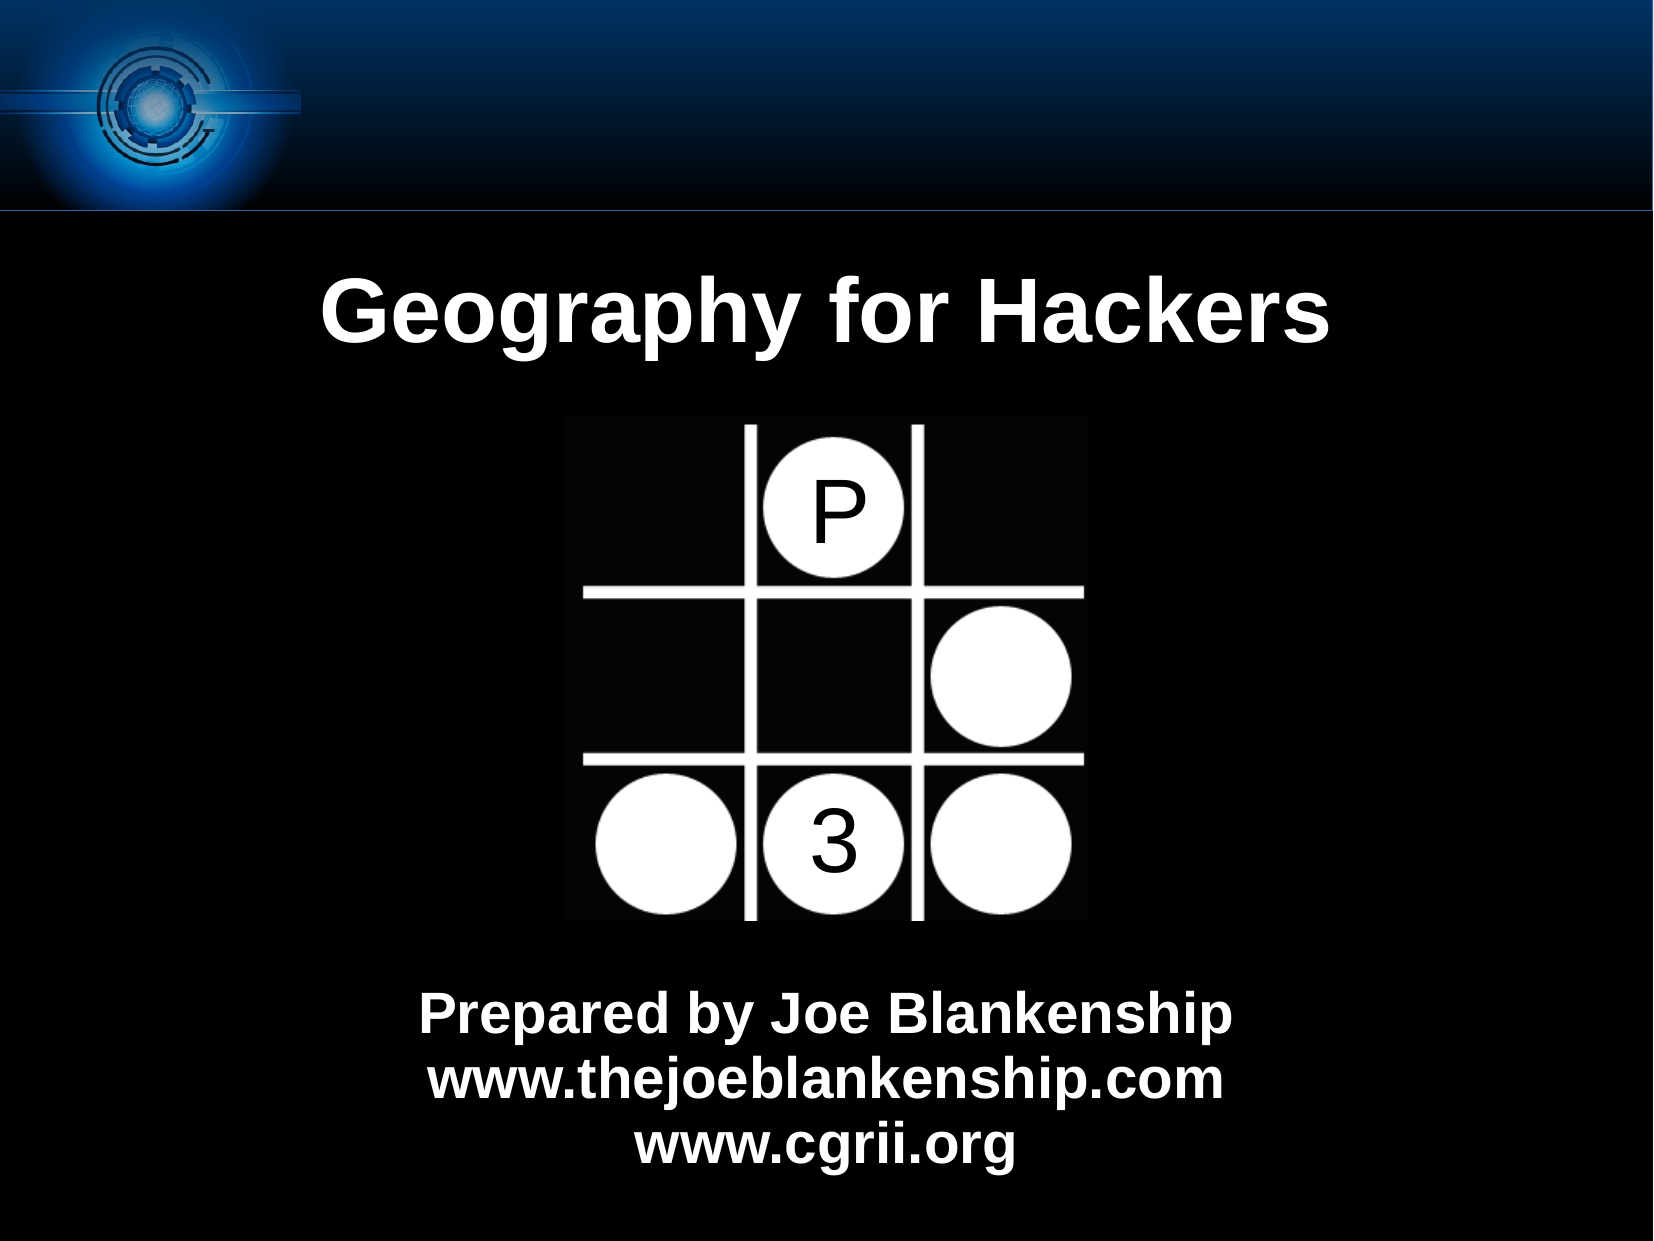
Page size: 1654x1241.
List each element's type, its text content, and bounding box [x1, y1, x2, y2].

text_box 3 [795, 782, 871, 901]
title Geography for Hackers [82, 207, 1571, 415]
text_box P [795, 453, 871, 571]
picture [563, 417, 1089, 921]
title Prepared by Joe Blankenship www.thejoeblankenship.com www.cgrii.org [98, 980, 1554, 1177]
picture [0, 87, 301, 210]
